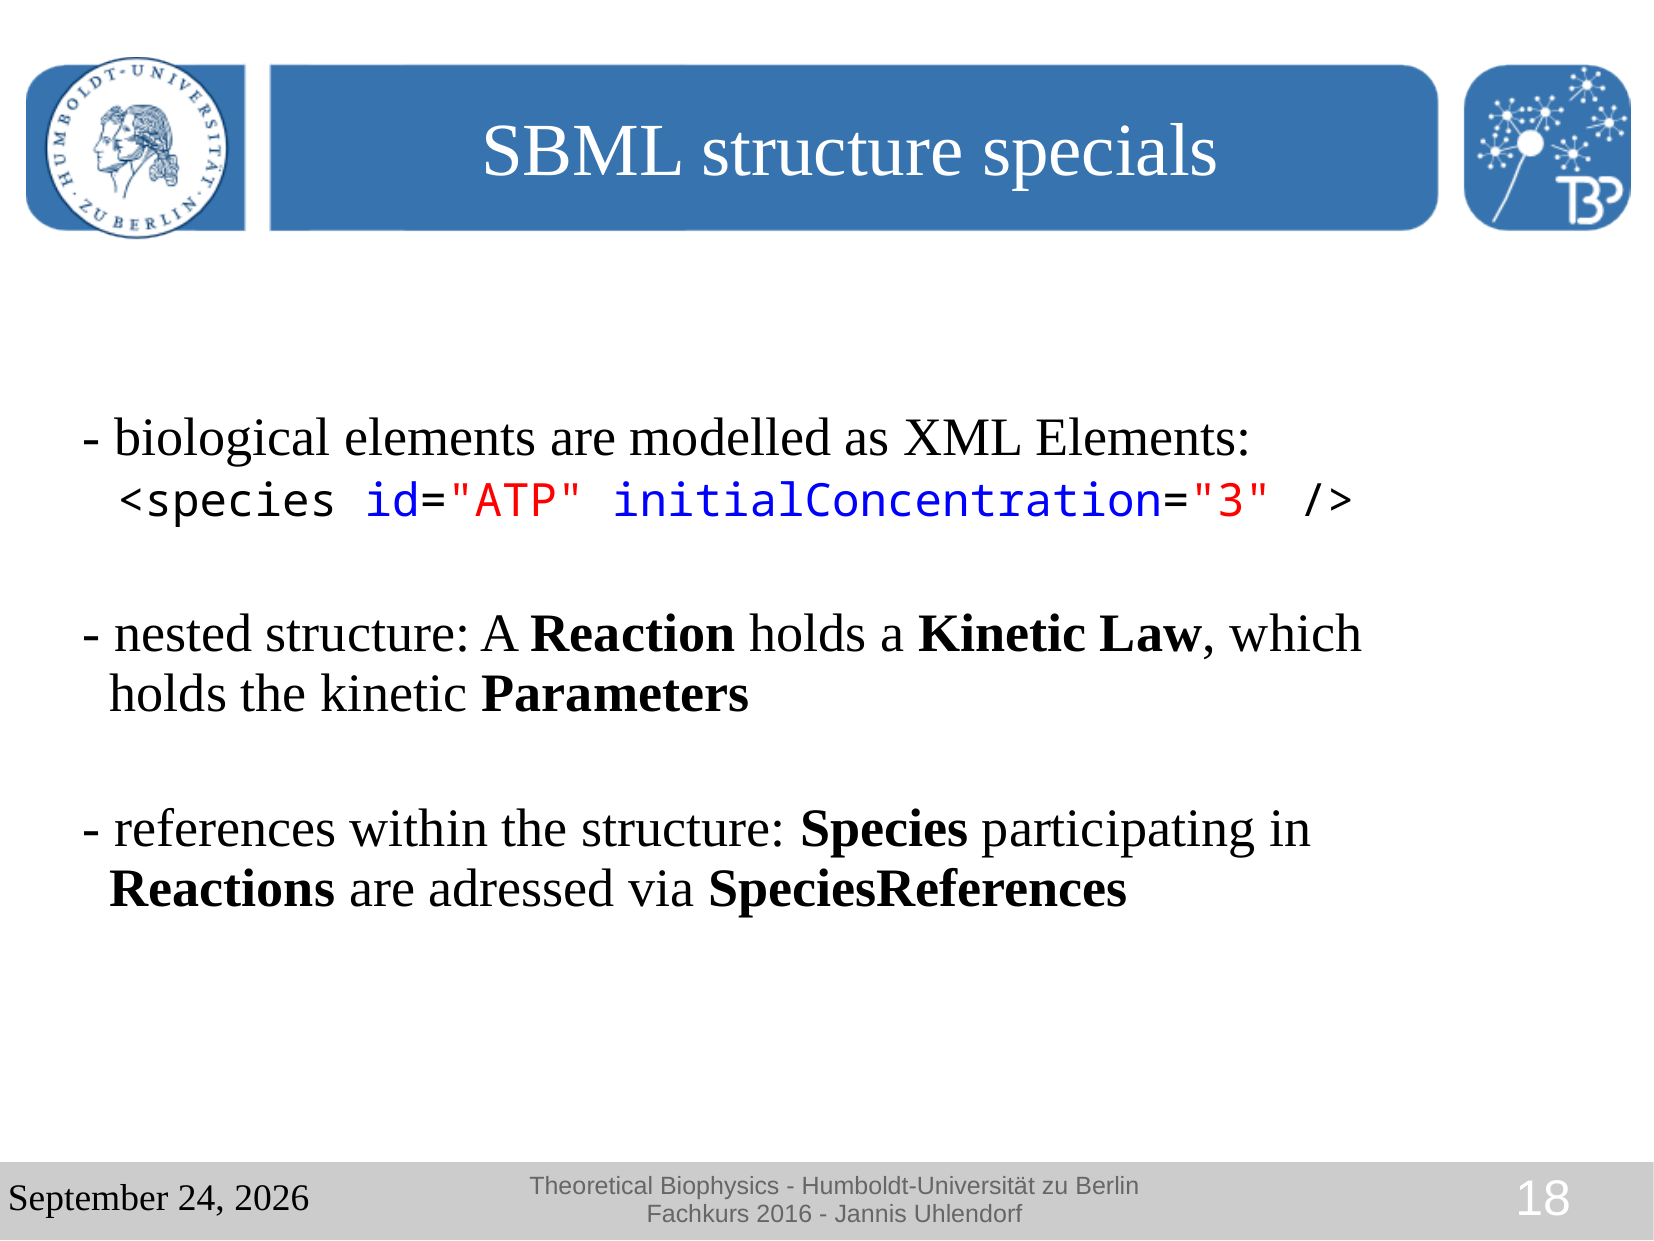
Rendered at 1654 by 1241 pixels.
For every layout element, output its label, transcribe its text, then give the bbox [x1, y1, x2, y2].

title SBML structure specials [266, 74, 1434, 227]
picture [26, 57, 1631, 248]
subtitle - biological elements are modelled as XML Elements: <species id="ATP" initialConcentration="3" /> - nested structure: A Reaction holds a Kinetic Law, which holds the kinetic Parameters - references within the structure: Species participating in Reactions are adressed via SpeciesReferences [82, 297, 1571, 1102]
